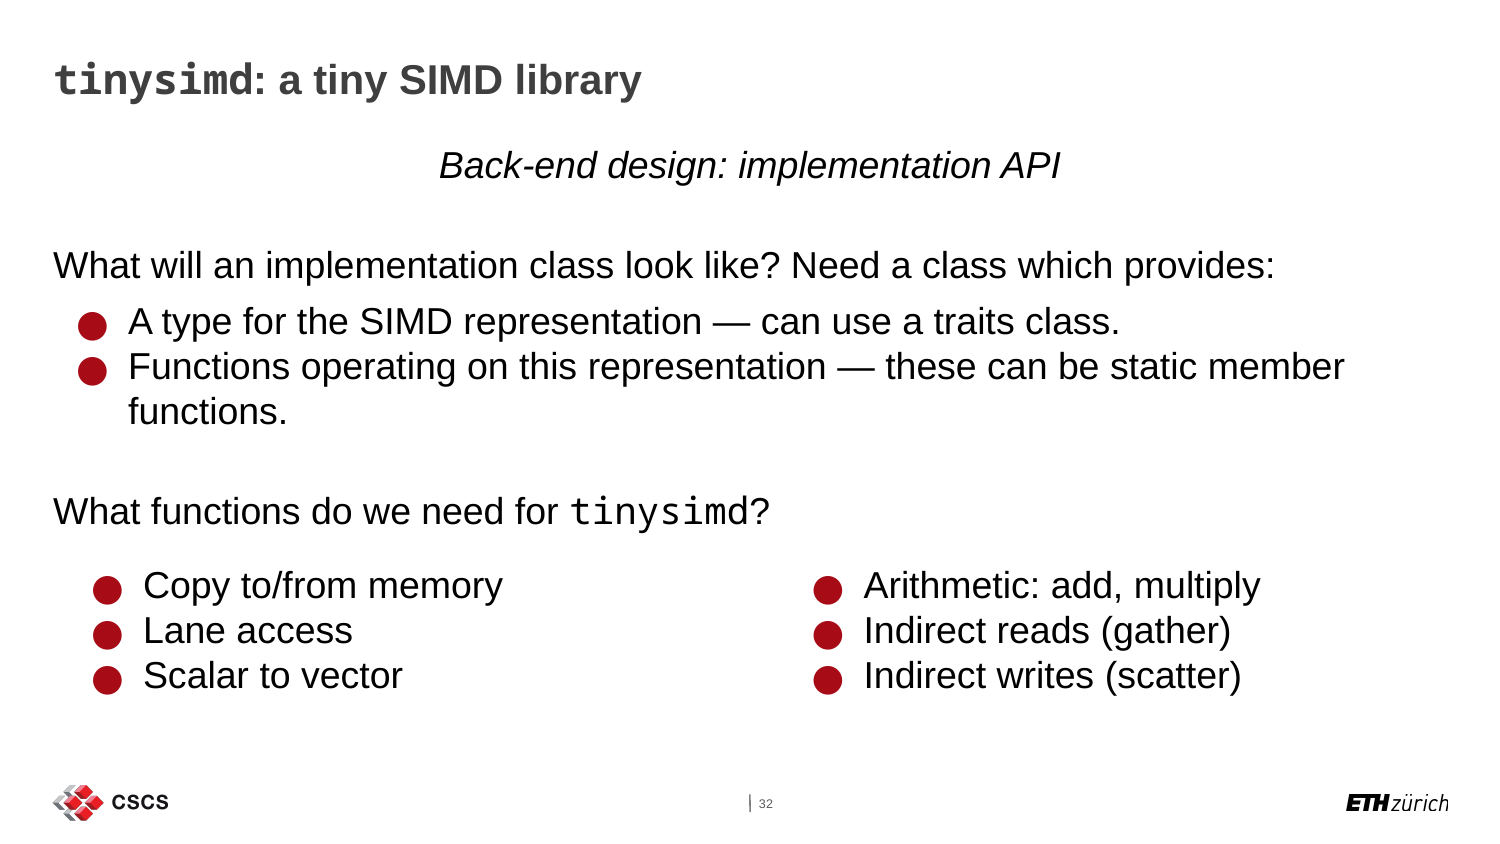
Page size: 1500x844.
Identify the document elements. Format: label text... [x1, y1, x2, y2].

picture [43, 775, 177, 830]
text_box Copy to/from memory Lane access Scalar to vector [53, 545, 727, 767]
list Back-end design: implementation API What will an implementation class look like? Need a class which provides: A type for the SIMD representation — can use a traits class. Functions operating on this representation ­— these can be static member functions. What functions do we need for tinysimd? [53, 133, 1447, 767]
title tinysimd: a tiny SIMD library [53, 5, 1447, 112]
picture [1346, 794, 1448, 811]
text_box Arithmetic: add, multiply Indirect reads (gather) Indirect writes (scatter) [773, 545, 1448, 767]
slide_number <number> [750, 794, 798, 813]
